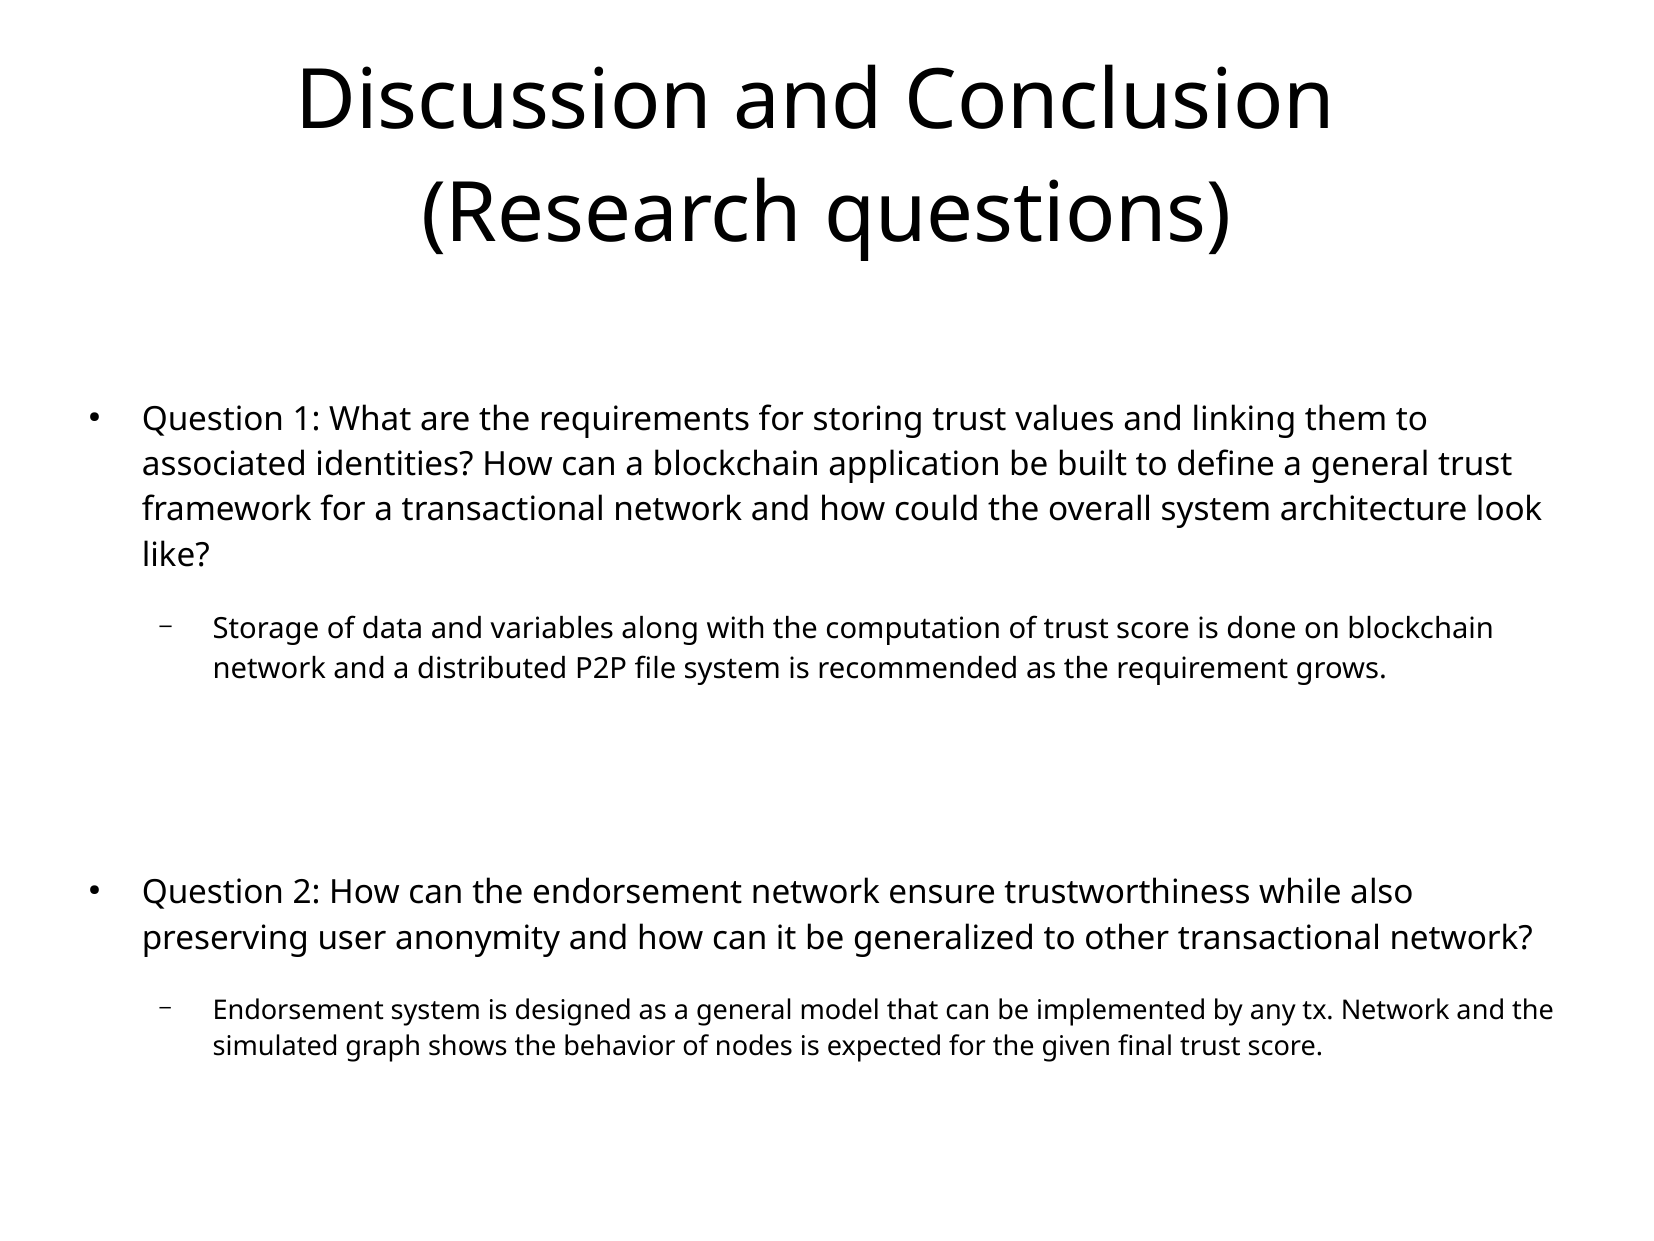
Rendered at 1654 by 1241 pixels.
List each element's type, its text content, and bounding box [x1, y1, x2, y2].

title Discussion and Conclusion (Research questions) [82, 39, 1571, 267]
list Question 1: What are the requirements for storing trust values and linking them to associated identities? How can a blockchain application be built to define a general trust framework for a transactional network and how could the overall system architecture look like? Storage of data and variables along with the computation of trust score is done on blockchain network and a distributed P2P file system is recommended as the requirement grows. Question 2: How can the endorsement network ensure trustworthiness while also preserving user anonymity and how can it be generalized to other transactional network? Endorsement system is designed as a general model that can be implemented by any tx. Network and the simulated graph shows the behavior of nodes is expected for the given final trust score. [70, 394, 1560, 1115]
